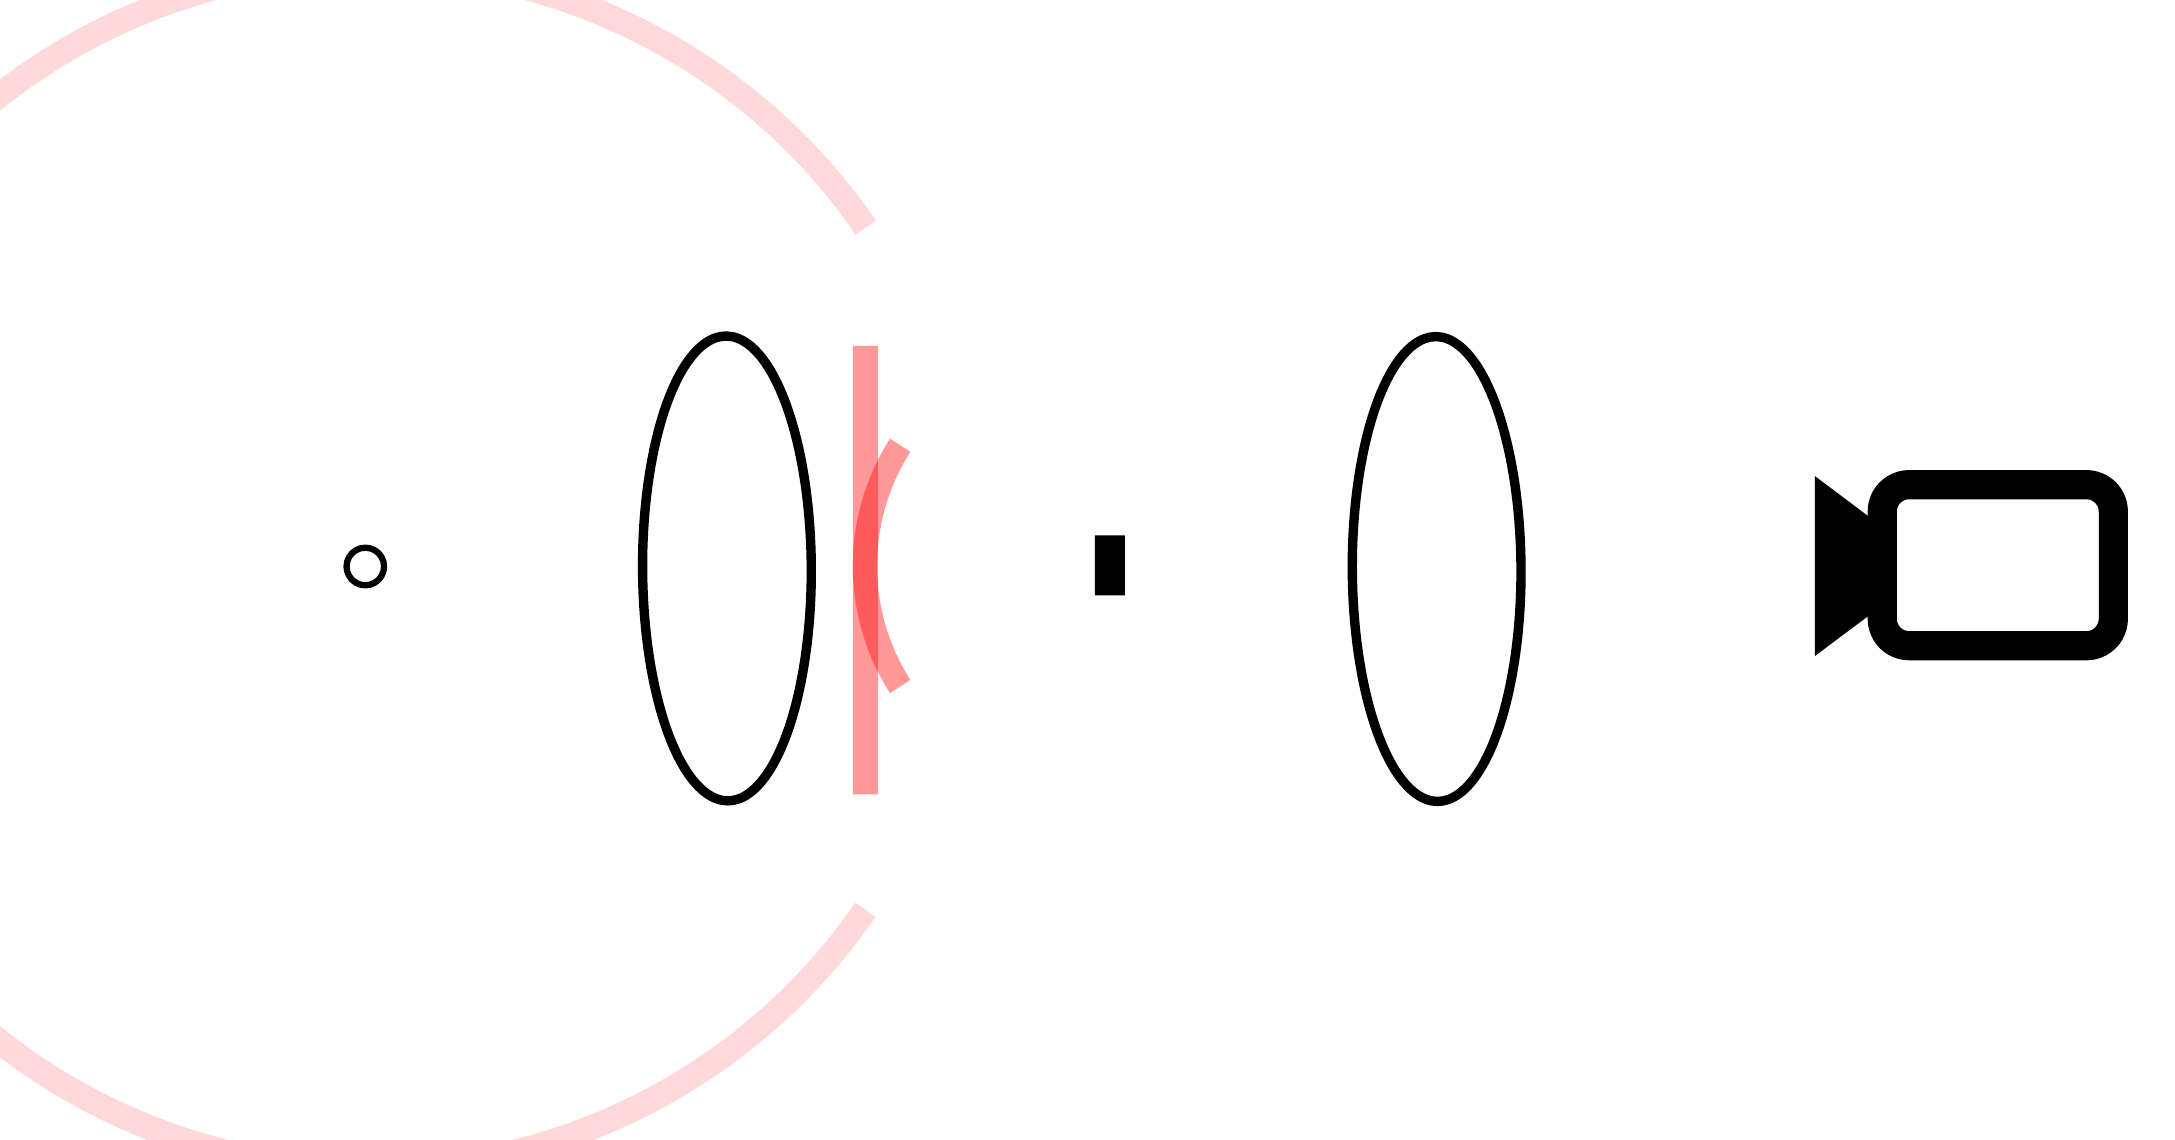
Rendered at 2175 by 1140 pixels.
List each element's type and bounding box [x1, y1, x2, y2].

text_box [1814, 476, 1875, 657]
text_box [0, 0, 217, 111]
text_box [0, 1026, 230, 1140]
text_box [1882, 484, 2114, 646]
text_box [511, 0, 1747, 1140]
